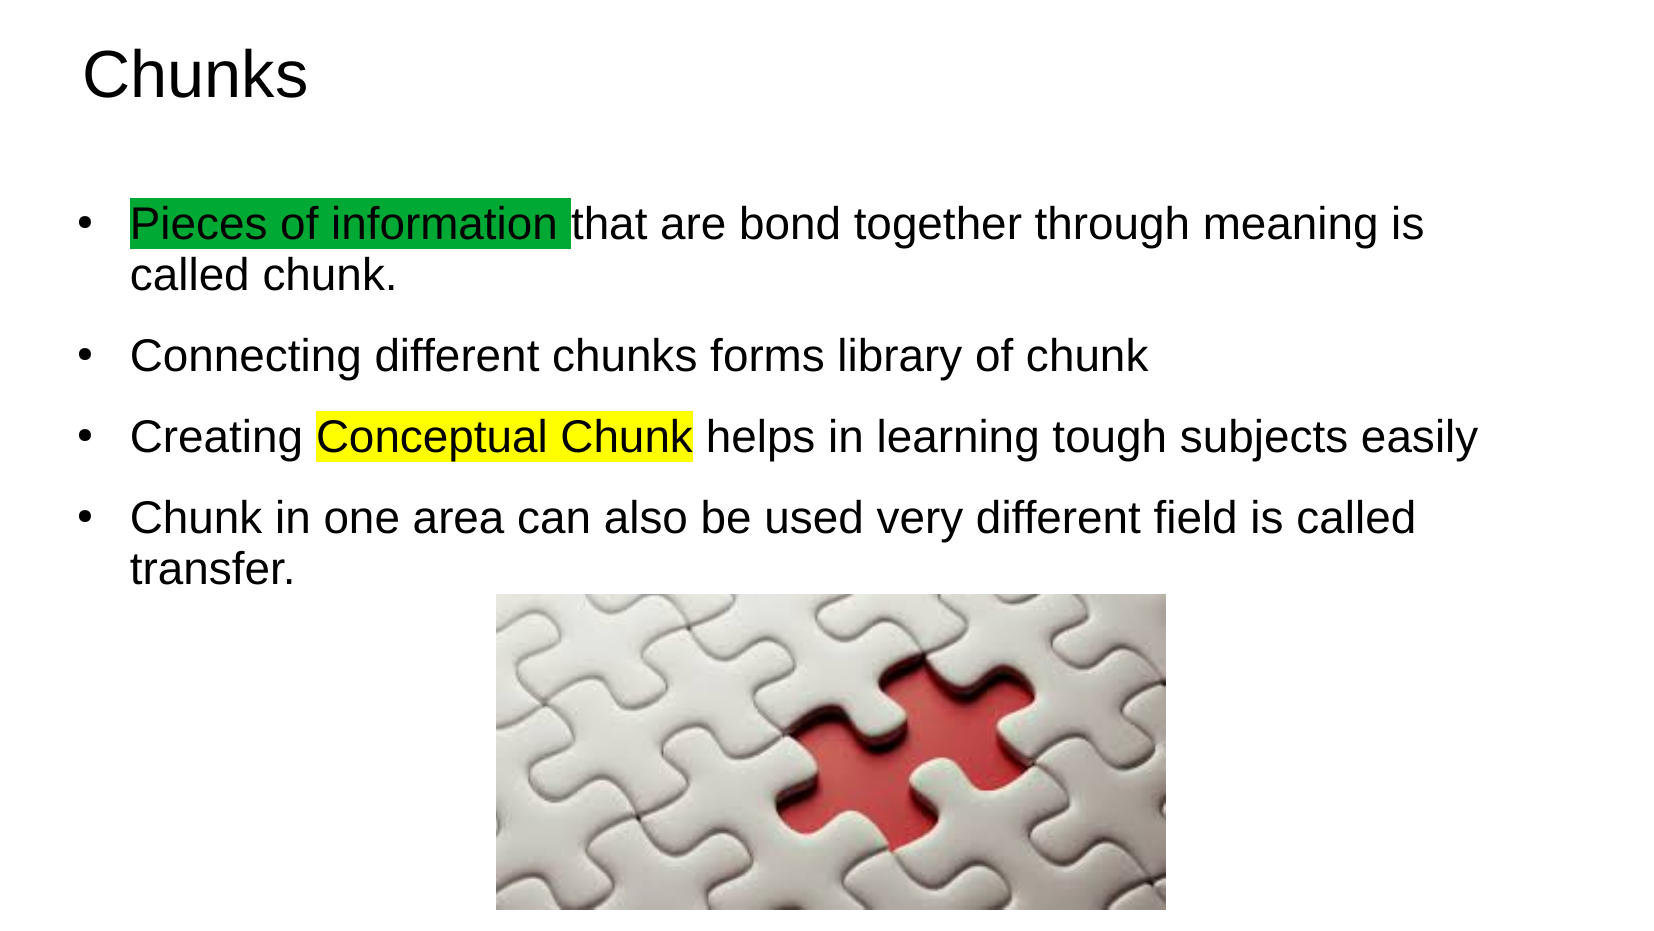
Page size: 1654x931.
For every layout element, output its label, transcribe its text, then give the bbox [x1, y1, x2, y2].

title Chunks [82, 37, 1571, 193]
picture [496, 594, 1166, 910]
list Pieces of information that are bond together through meaning is called chunk. Connecting different chunks forms library of chunk Creating Conceptual Chunk helps in learning tough subjects easily Chunk in one area can also be used very different field is called transfer. [59, 117, 1548, 657]
